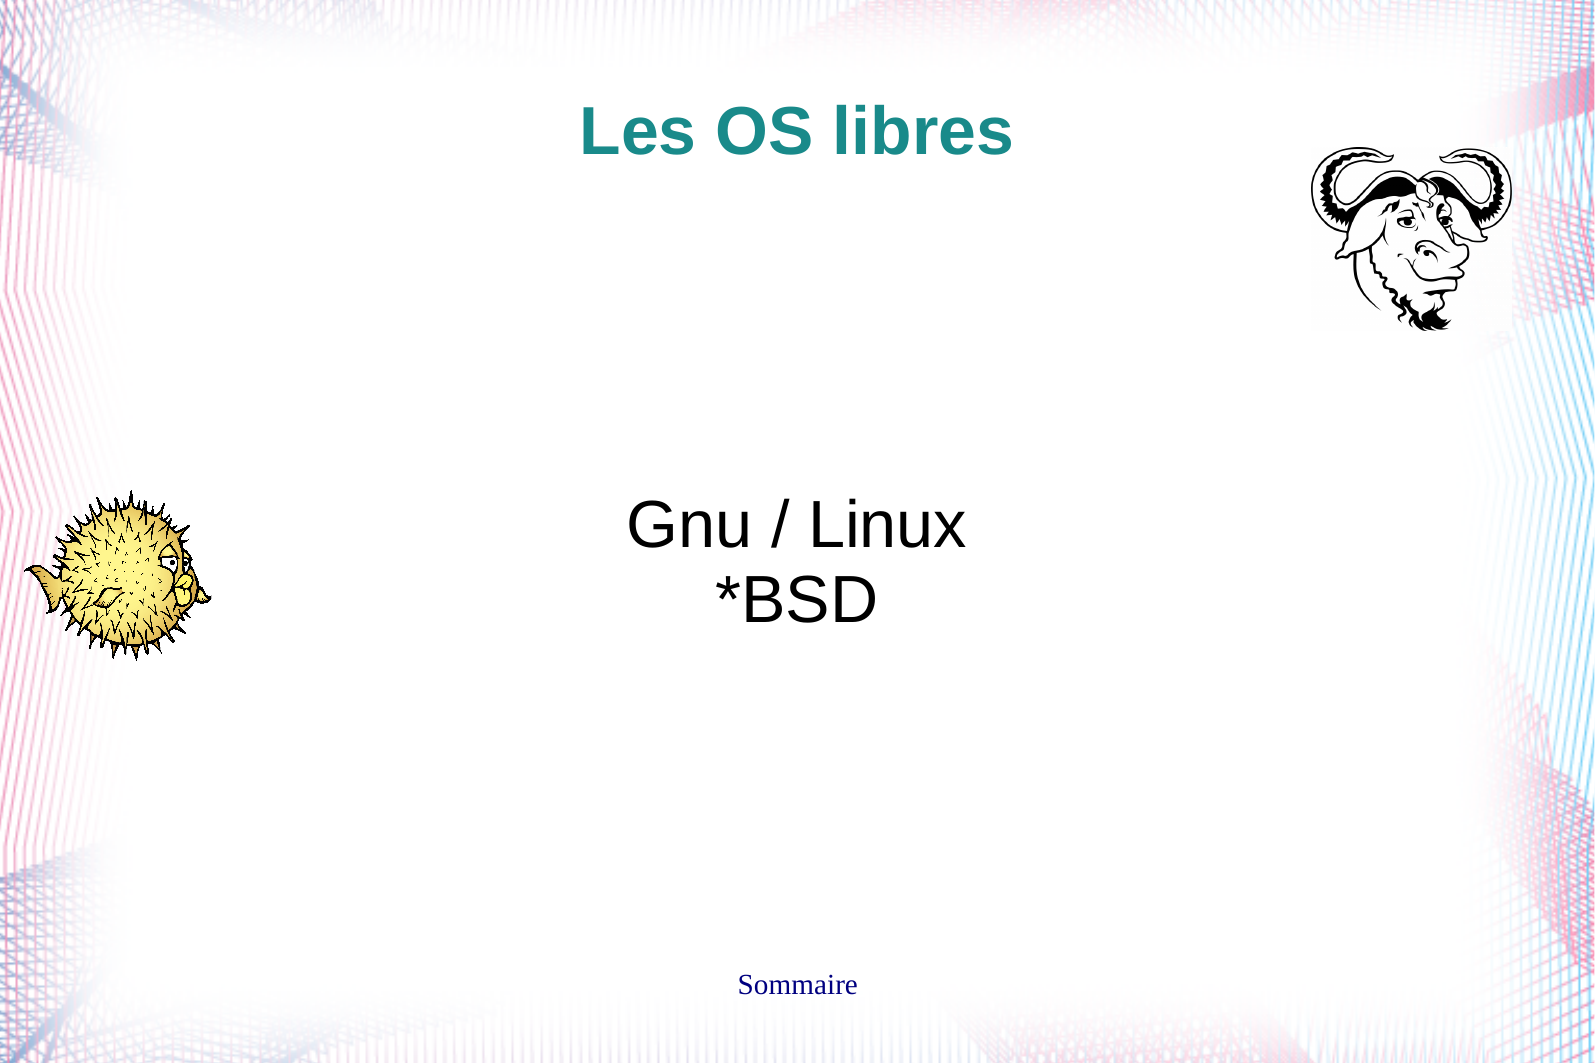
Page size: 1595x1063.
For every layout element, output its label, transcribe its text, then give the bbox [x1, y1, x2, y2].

picture [0, 0, 1595, 1063]
subtitle Gnu / Linux *BSD [79, 248, 1515, 951]
title Les OS libres [79, 42, 1515, 220]
